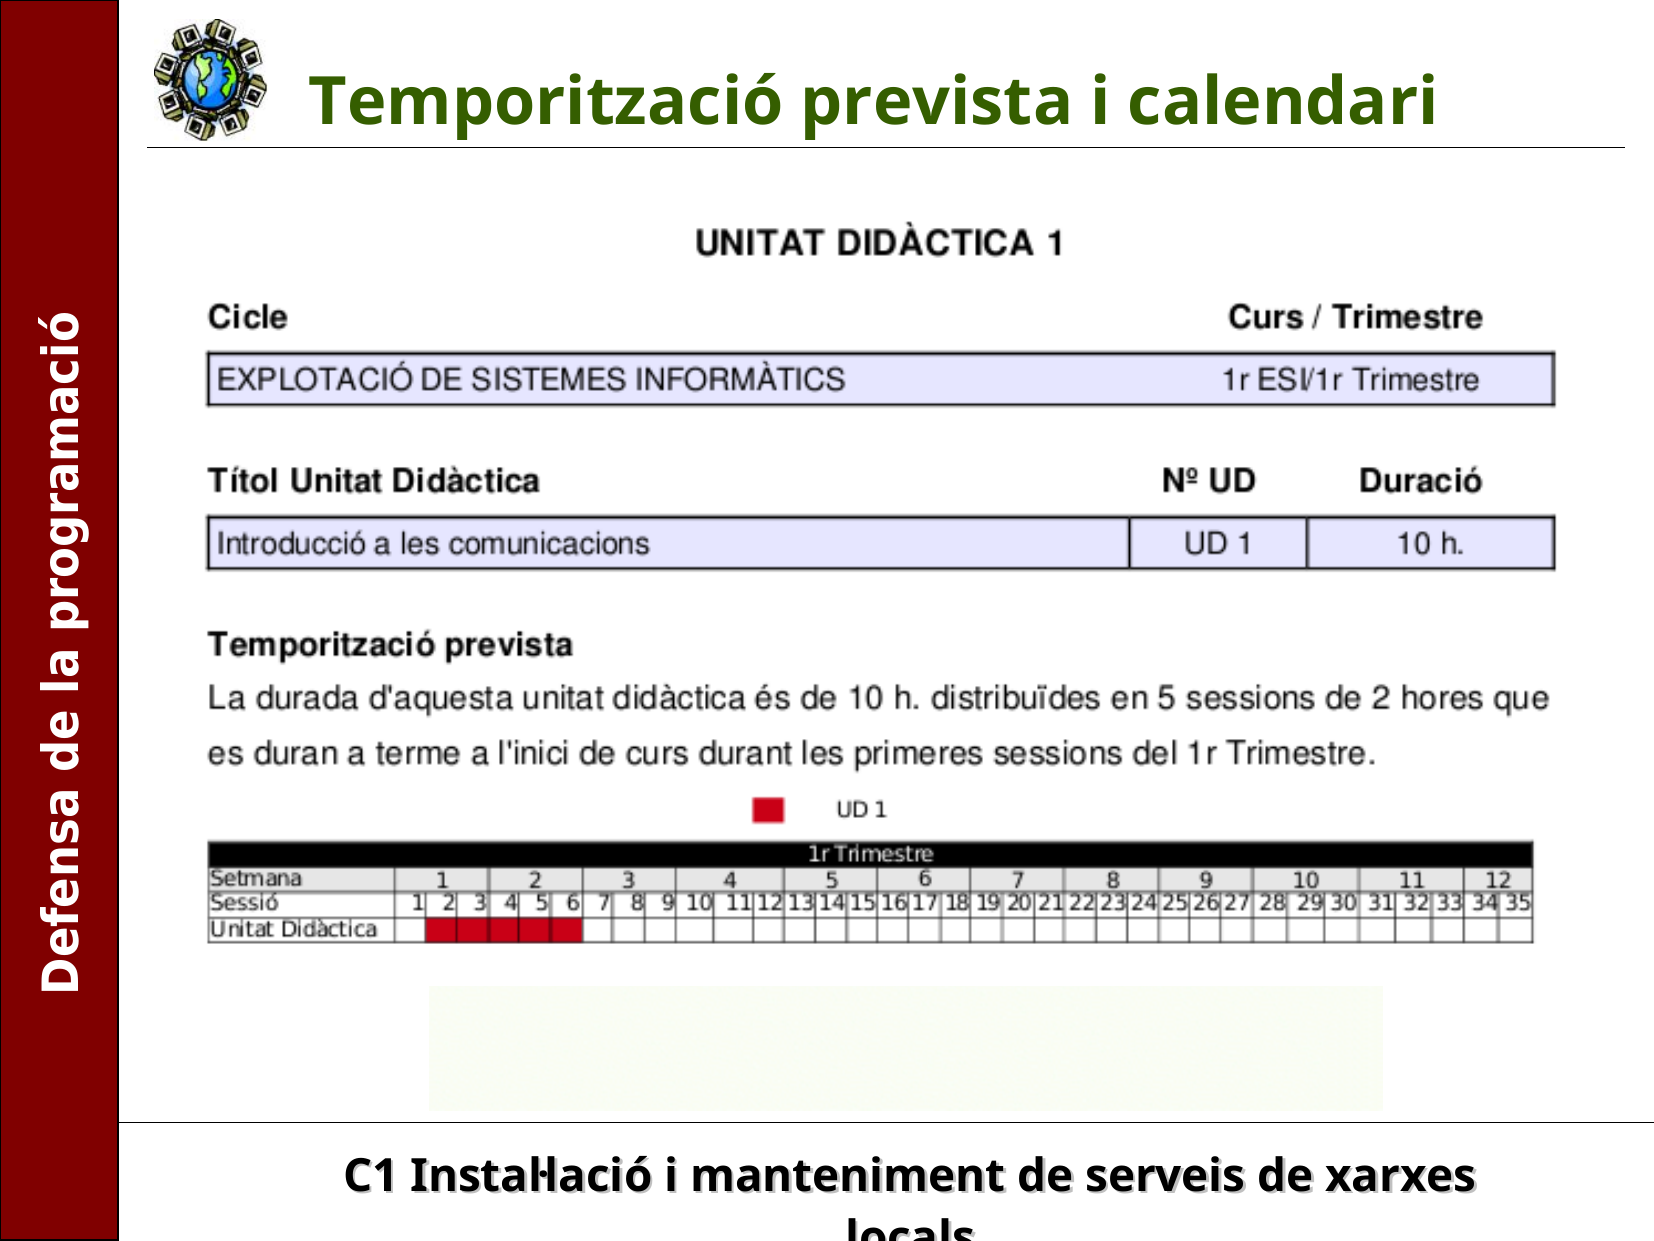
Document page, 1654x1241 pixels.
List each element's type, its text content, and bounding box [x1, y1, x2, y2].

title Temporització prevista i calendari [129, 56, 1619, 141]
picture [186, 196, 1585, 1111]
picture [154, 19, 268, 56]
